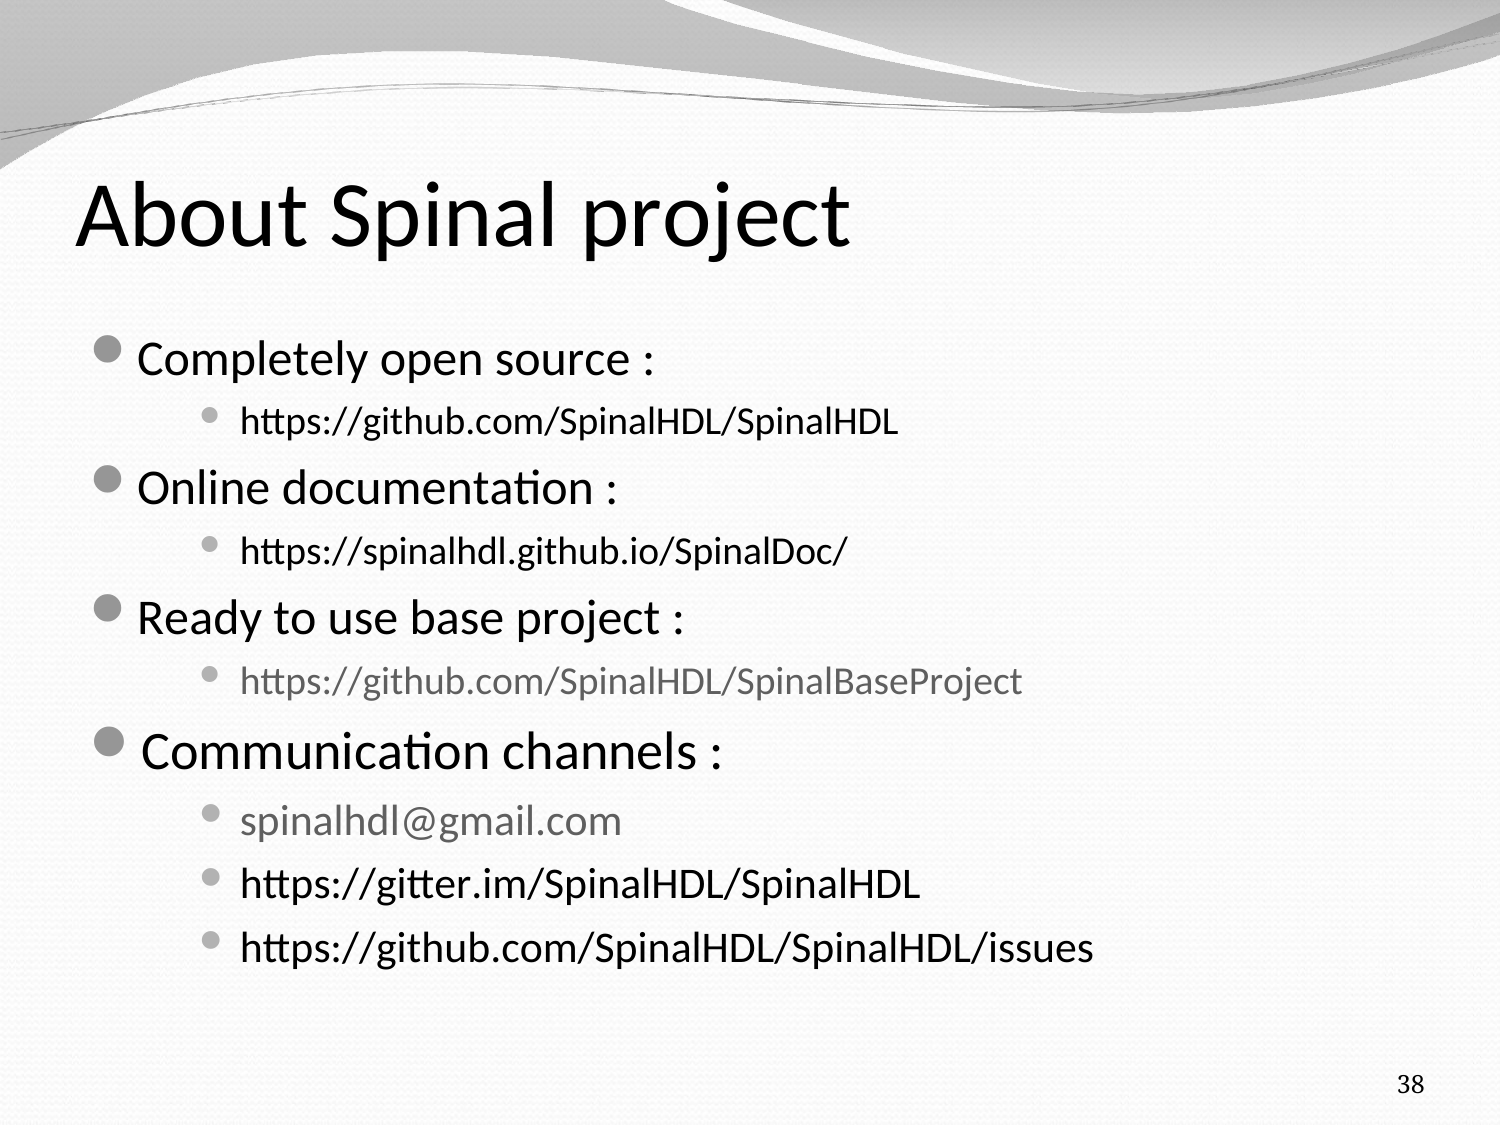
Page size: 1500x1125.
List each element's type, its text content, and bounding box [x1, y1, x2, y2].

picture [0, 0, 1500, 1125]
text_box <numéro> [1299, 1042, 1426, 1103]
list Completely open source : https://github.com/SpinalHDL/SpinalHDL Online documentation : https://spinalhdl.github.io/SpinalDoc/ Ready to use base project : https://github.com/SpinalHDL/SpinalBaseProject Communication channels : spinalhdl@gmail.com https://gitter.im/SpinalHDL/SpinalHDL https://github.com/SpinalHDL/SpinalHDL/issues [75, 317, 1426, 1038]
title About Spinal project [75, 78, 1426, 266]
